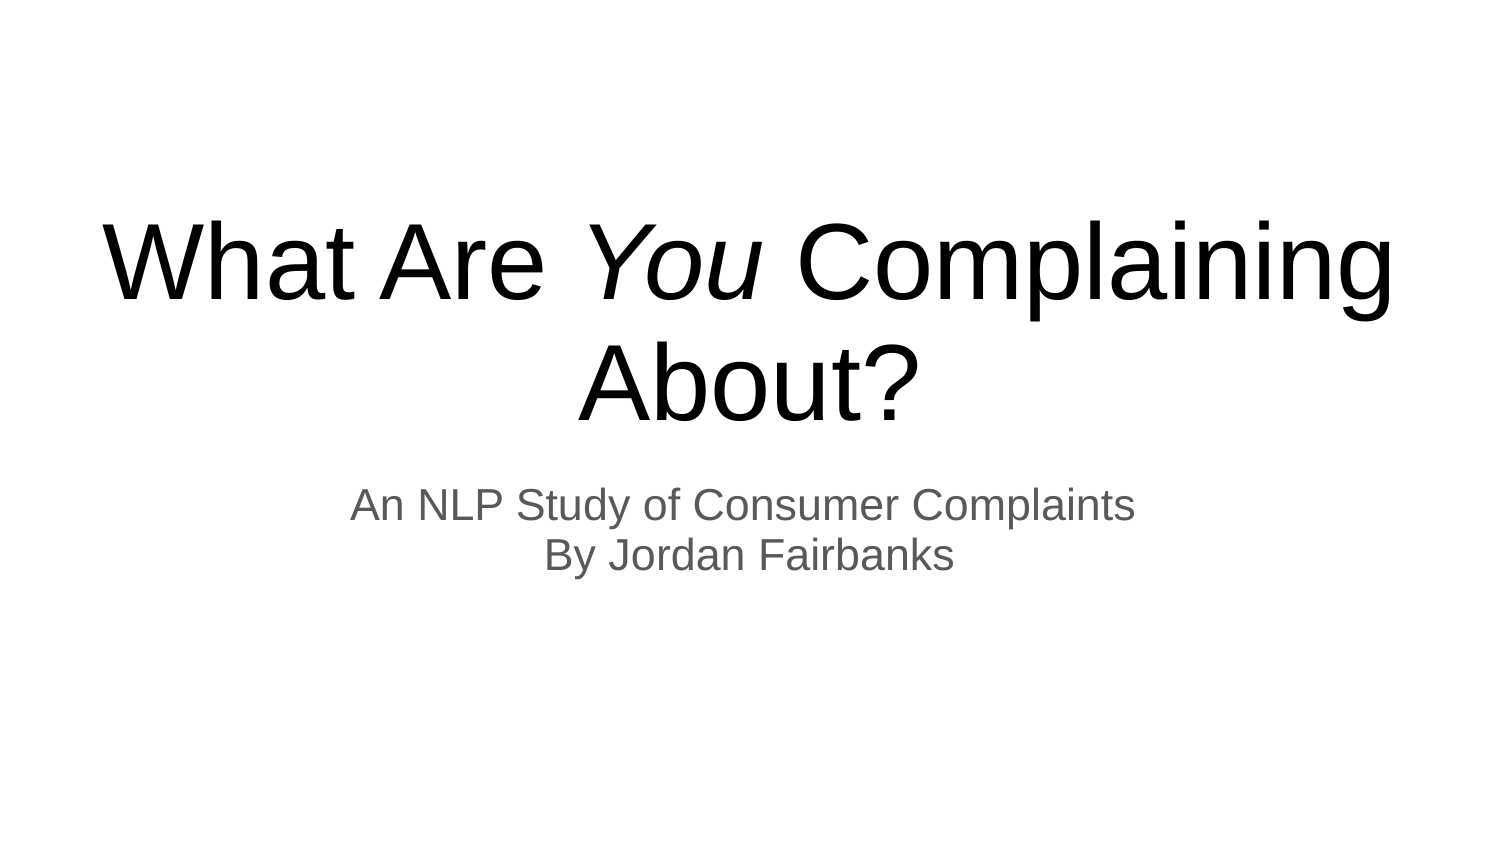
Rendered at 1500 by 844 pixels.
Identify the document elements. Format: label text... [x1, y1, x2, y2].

title What Are You Complaining About? [51, 122, 1449, 459]
subtitle An NLP Study of Consumer Complaints By Jordan Fairbanks [51, 464, 1449, 595]
